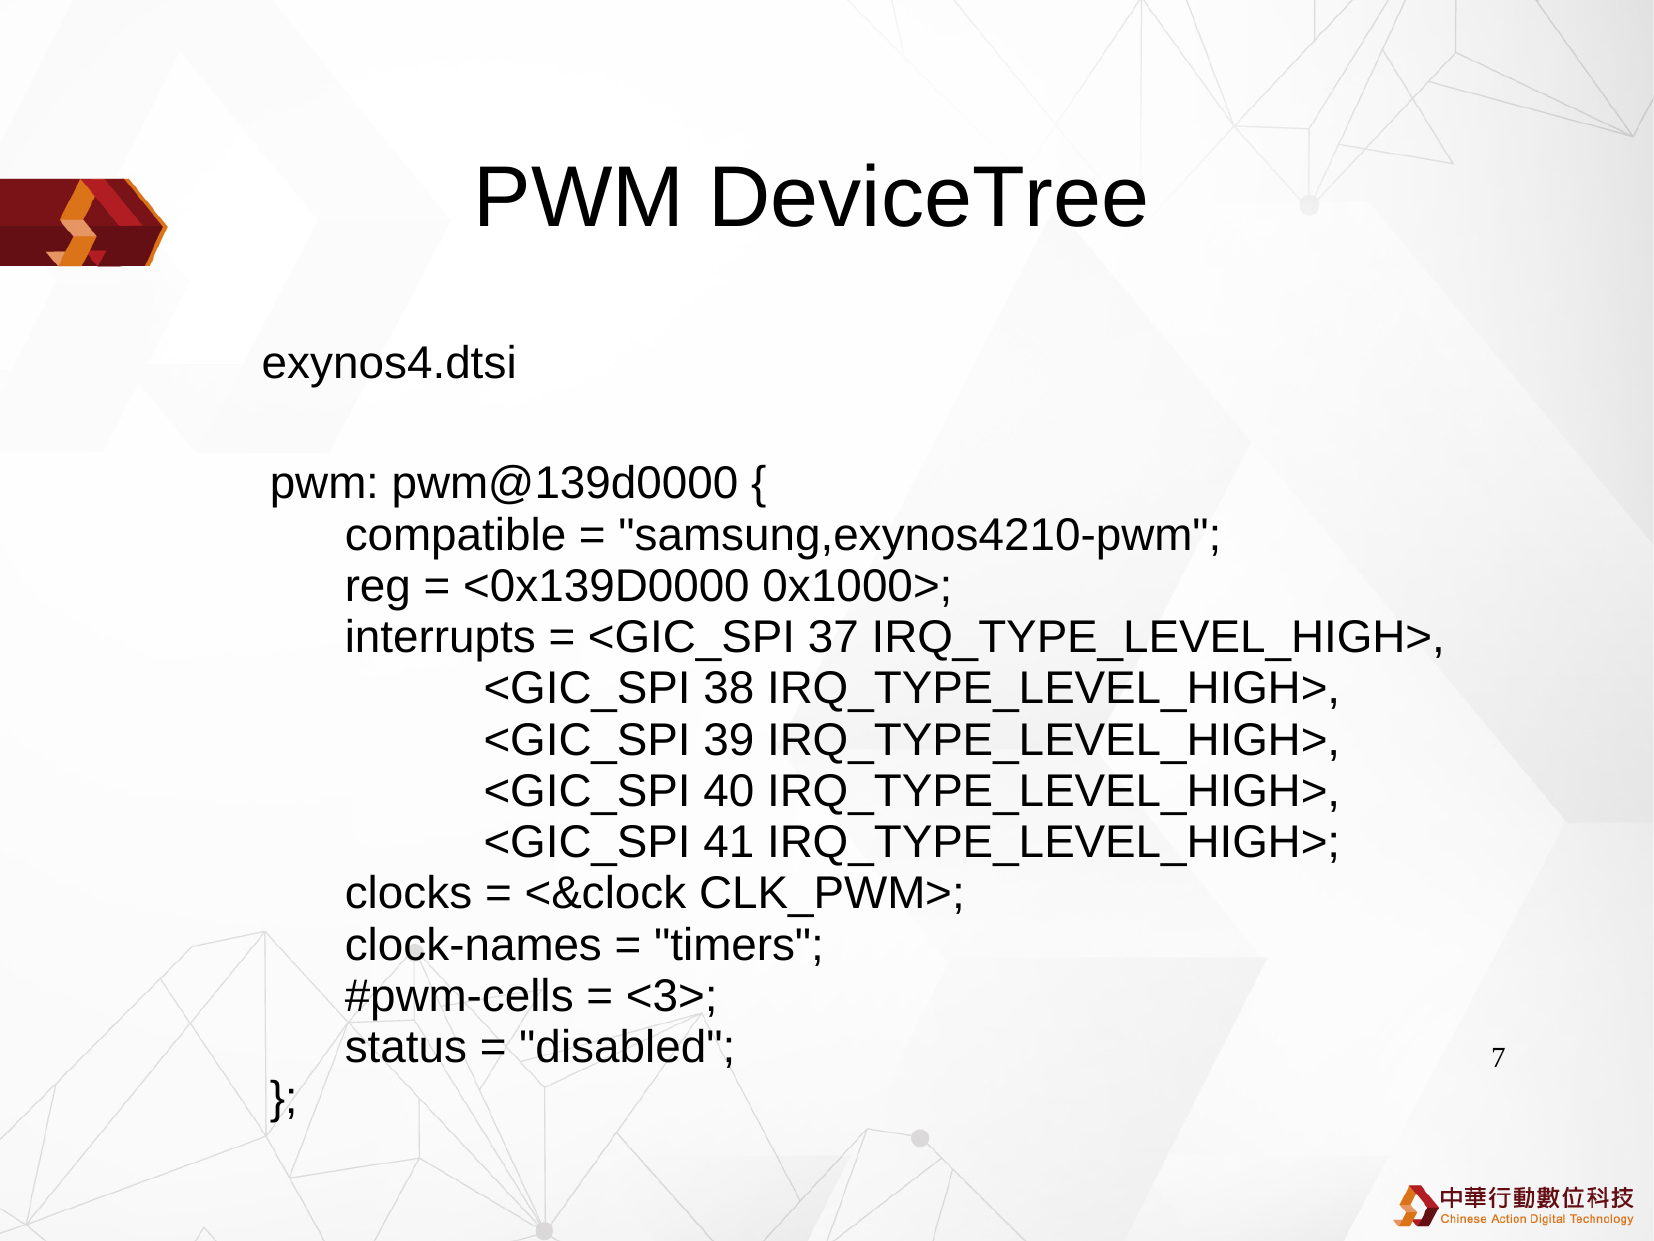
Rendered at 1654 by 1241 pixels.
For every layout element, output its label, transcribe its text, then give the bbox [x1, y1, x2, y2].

text_box exynos4.dtsi [246, 330, 832, 397]
text_box pwm: pwm@139d0000 { compatible = "samsung,exynos4210-pwm"; reg = <0x139D0000 0x1000>; interrupts = <GIC_SPI 37 IRQ_TYPE_LEVEL_HIGH>, <GIC_SPI 38 IRQ_TYPE_LEVEL_HIGH>, <GIC_SPI 39 IRQ_TYPE_LEVEL_HIGH>, <GIC_SPI 40 IRQ_TYPE_LEVEL_HIGH>, <GIC_SPI 41 IRQ_TYPE_LEVEL_HIGH>; clocks = <&clock CLK_PWM>; clock-names = "timers"; #pwm-cells = <3>; status = "disabled"; }; [105, 450, 1591, 1171]
title PWM DeviceTree [118, 112, 1506, 281]
picture [0, 0, 1654, 1241]
